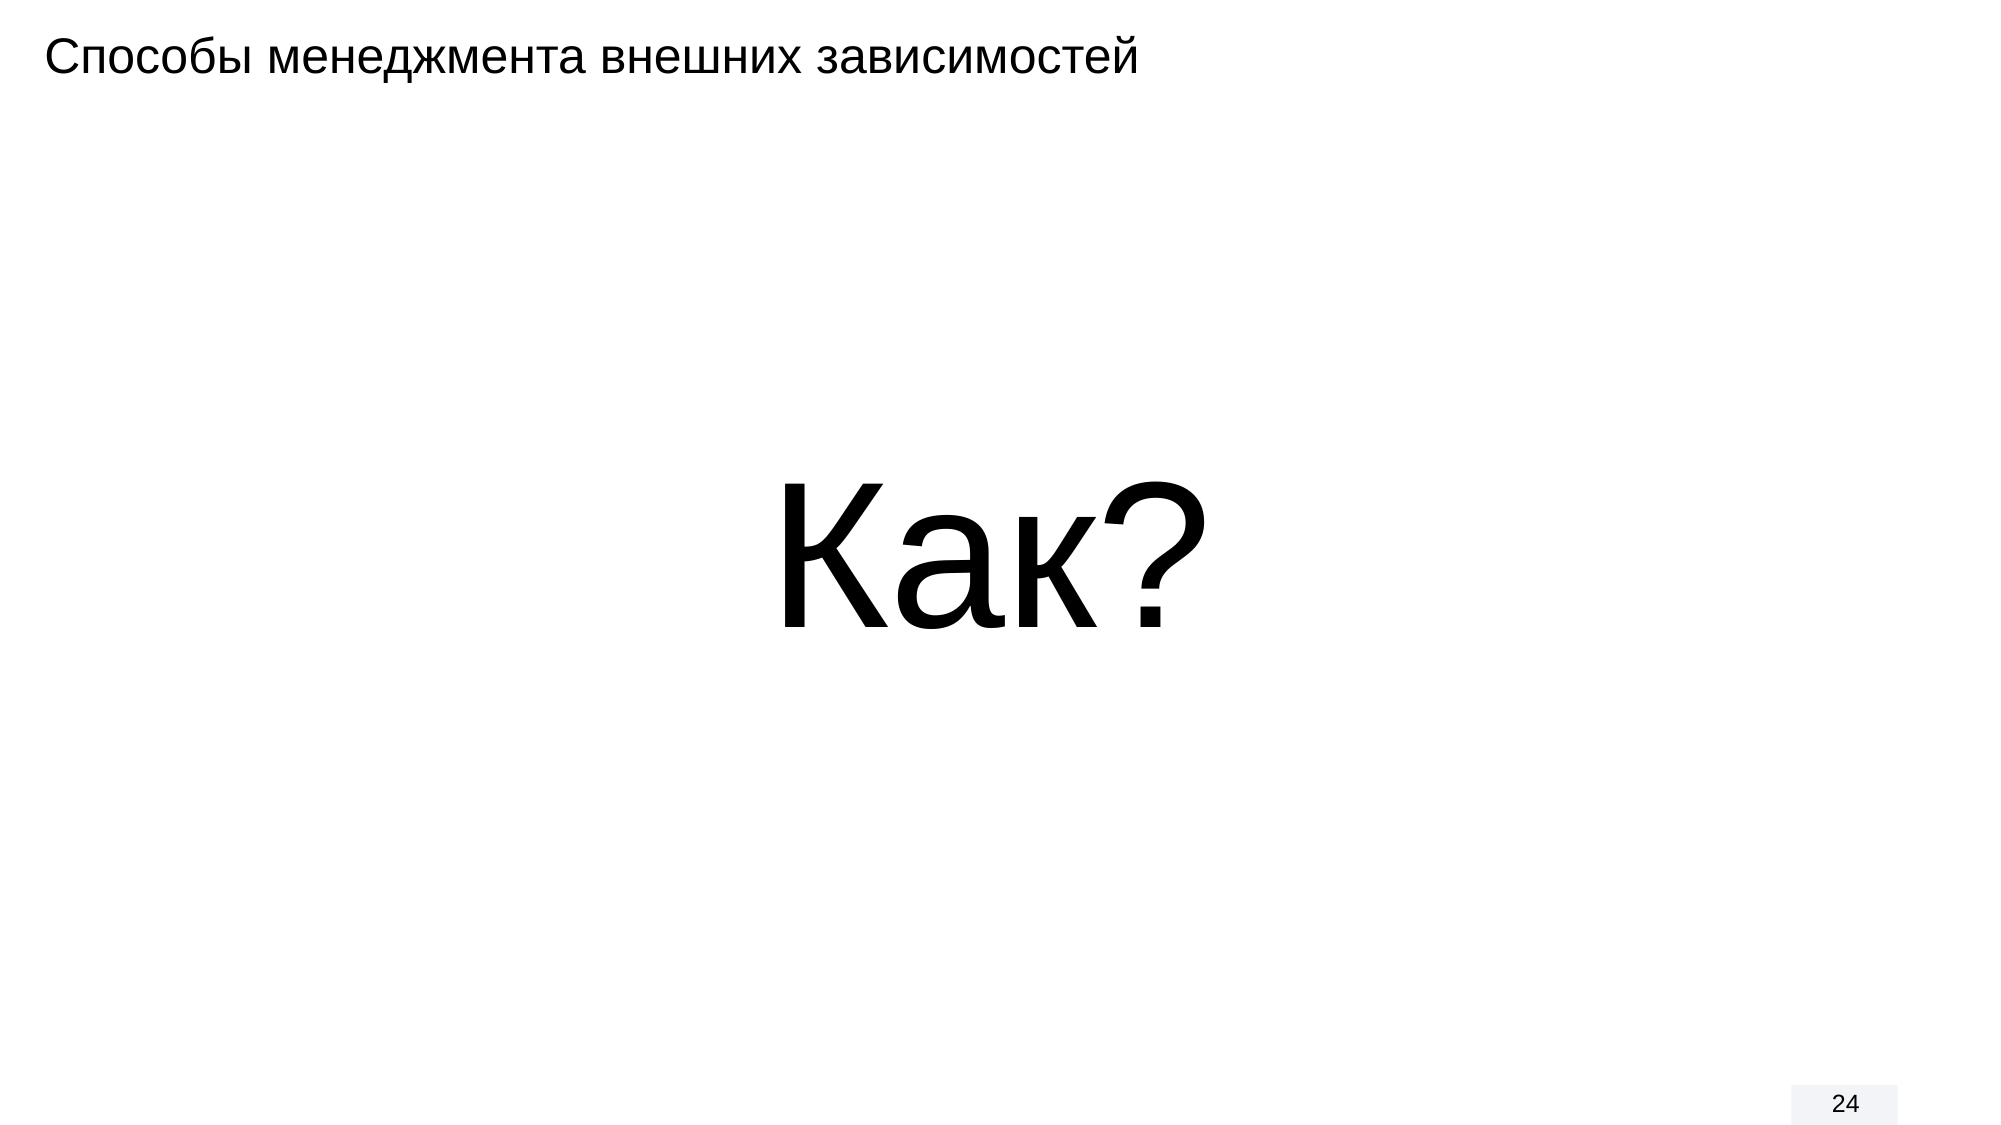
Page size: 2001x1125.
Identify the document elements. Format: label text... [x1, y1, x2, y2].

text_box Способы менеджмента внешних зависимостей [29, 21, 1595, 92]
text_box Как? [679, 431, 1506, 680]
text_box <number> [1817, 1082, 1961, 1125]
